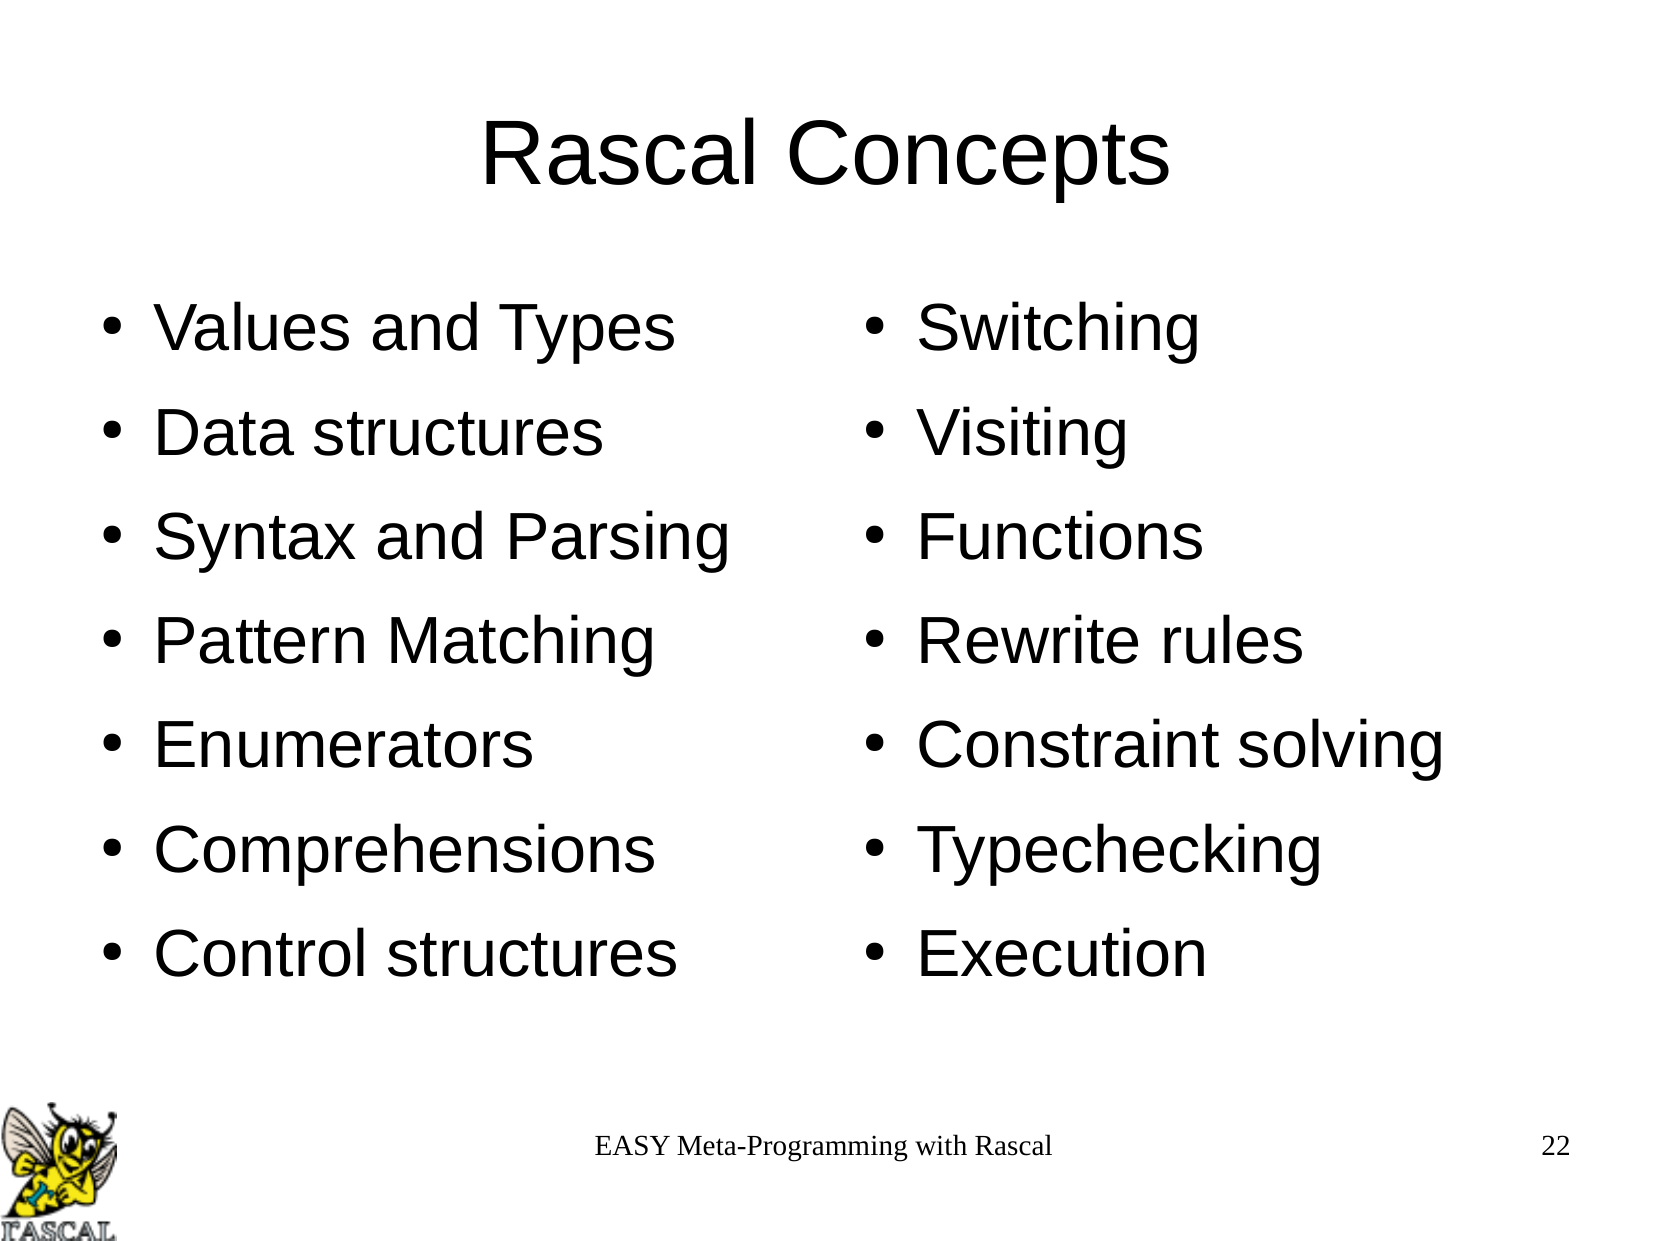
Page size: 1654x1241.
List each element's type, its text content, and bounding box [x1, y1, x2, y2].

title Rascal Concepts [82, 49, 1571, 257]
list Values and Types Data structures Syntax and Parsing Pattern Matching Enumerators Comprehensions Control structures [82, 290, 809, 1109]
picture [0, 1102, 117, 1241]
list Switching Visiting Functions Rewrite rules Constraint solving Typechecking Execution [845, 290, 1572, 1109]
